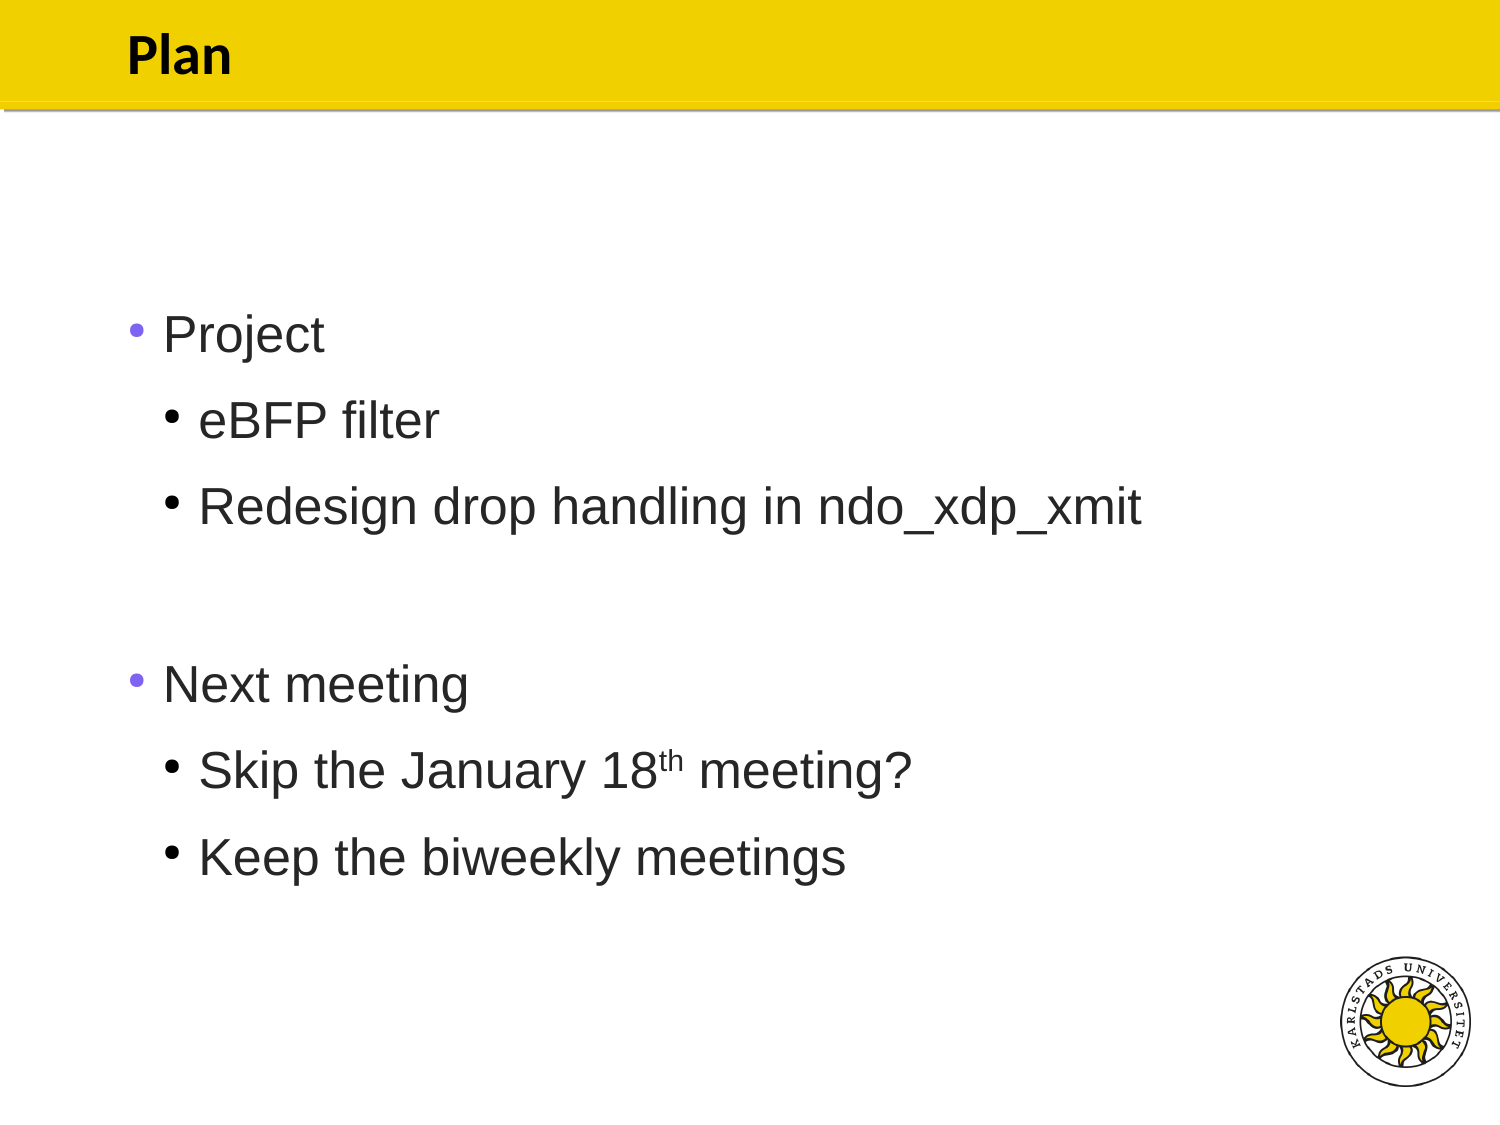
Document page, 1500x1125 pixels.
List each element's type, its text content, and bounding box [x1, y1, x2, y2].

picture [1340, 948, 1471, 1095]
title Plan [112, 0, 1388, 102]
list Project eBFP filter Redesign drop handling in ndo_xdp_xmit Next meeting Skip the January 18th meeting? Keep the biweekly meetings [112, 219, 1441, 1023]
